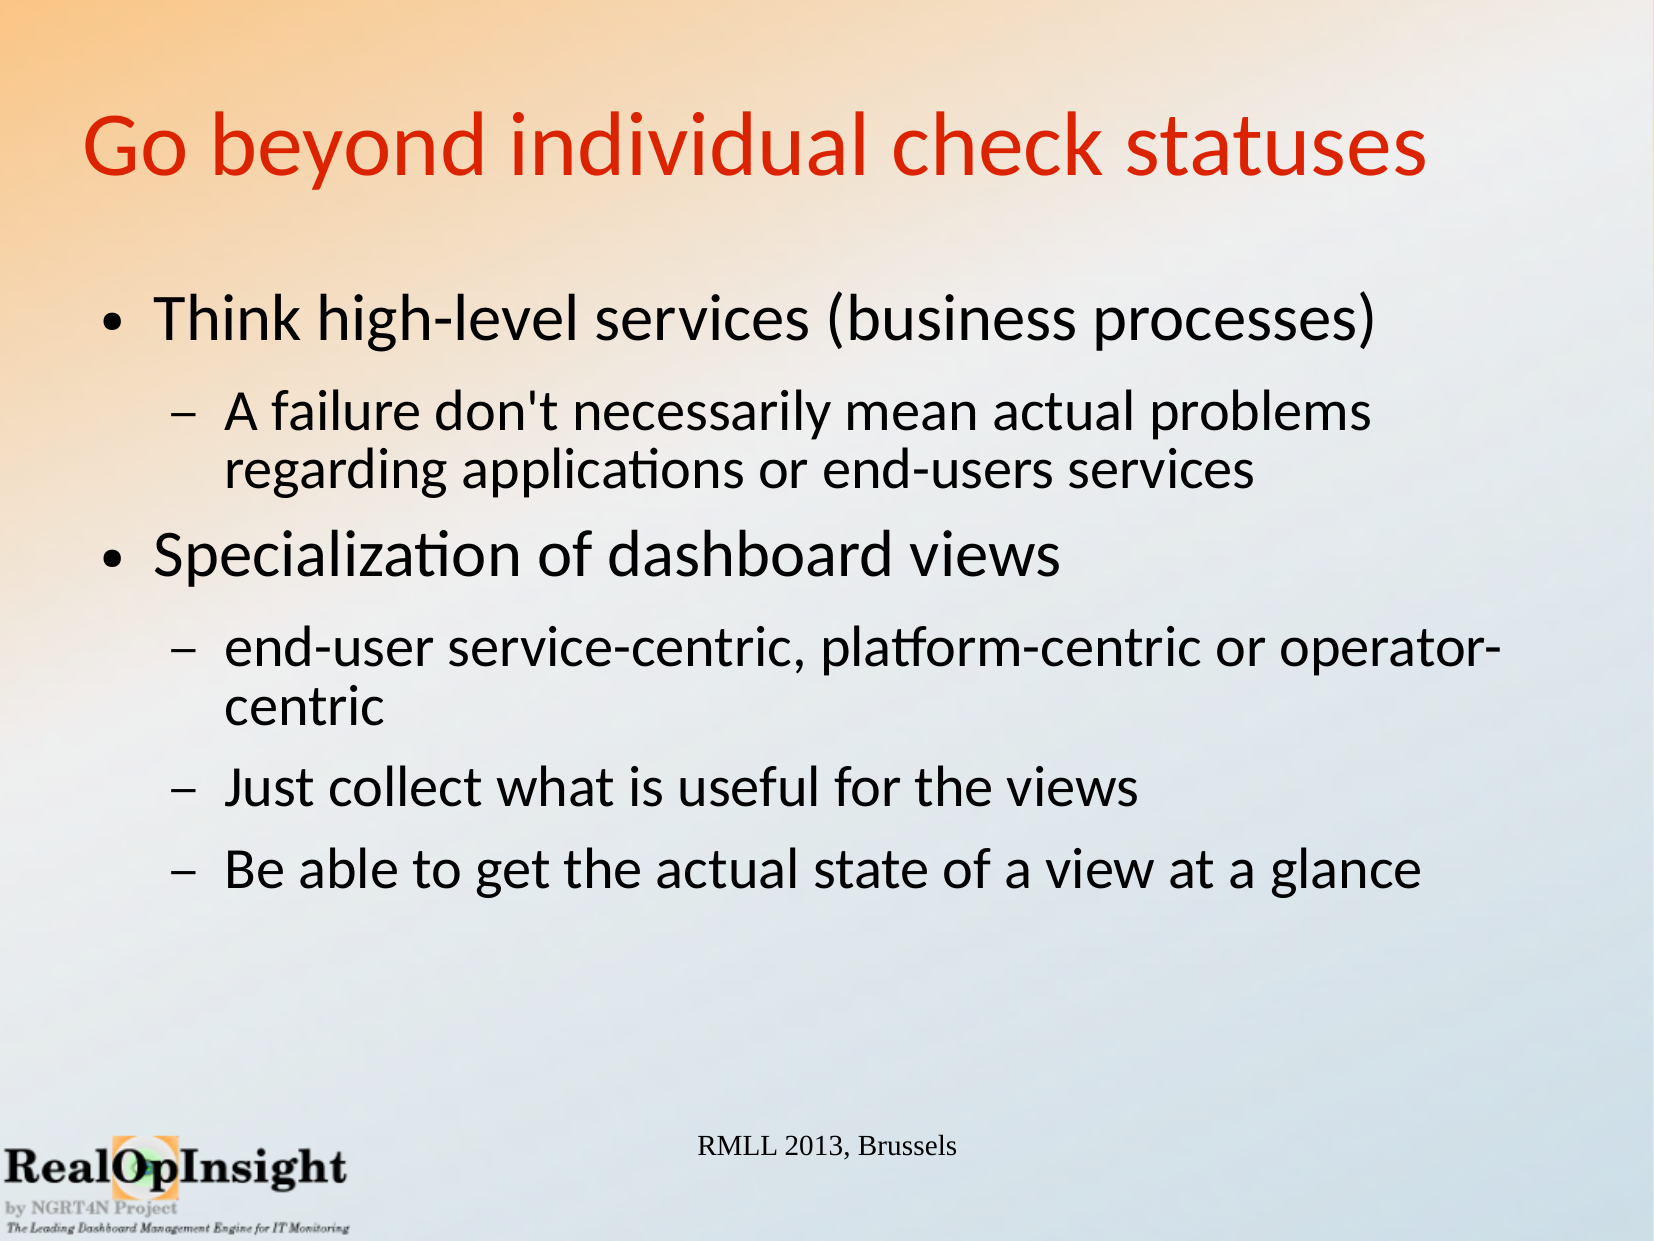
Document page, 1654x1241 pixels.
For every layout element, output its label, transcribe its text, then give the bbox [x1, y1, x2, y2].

picture [0, 0, 1654, 1241]
list Think high-level services (business processes) A failure don't necessarily mean actual problems regarding applications or end-users services Specialization of dashboard views end-user service-centric, platform-centric or operator-centric Just collect what is useful for the views Be able to get the actual state of a view at a glance [82, 290, 1538, 1010]
title Go beyond individual check statuses [82, 49, 1571, 257]
